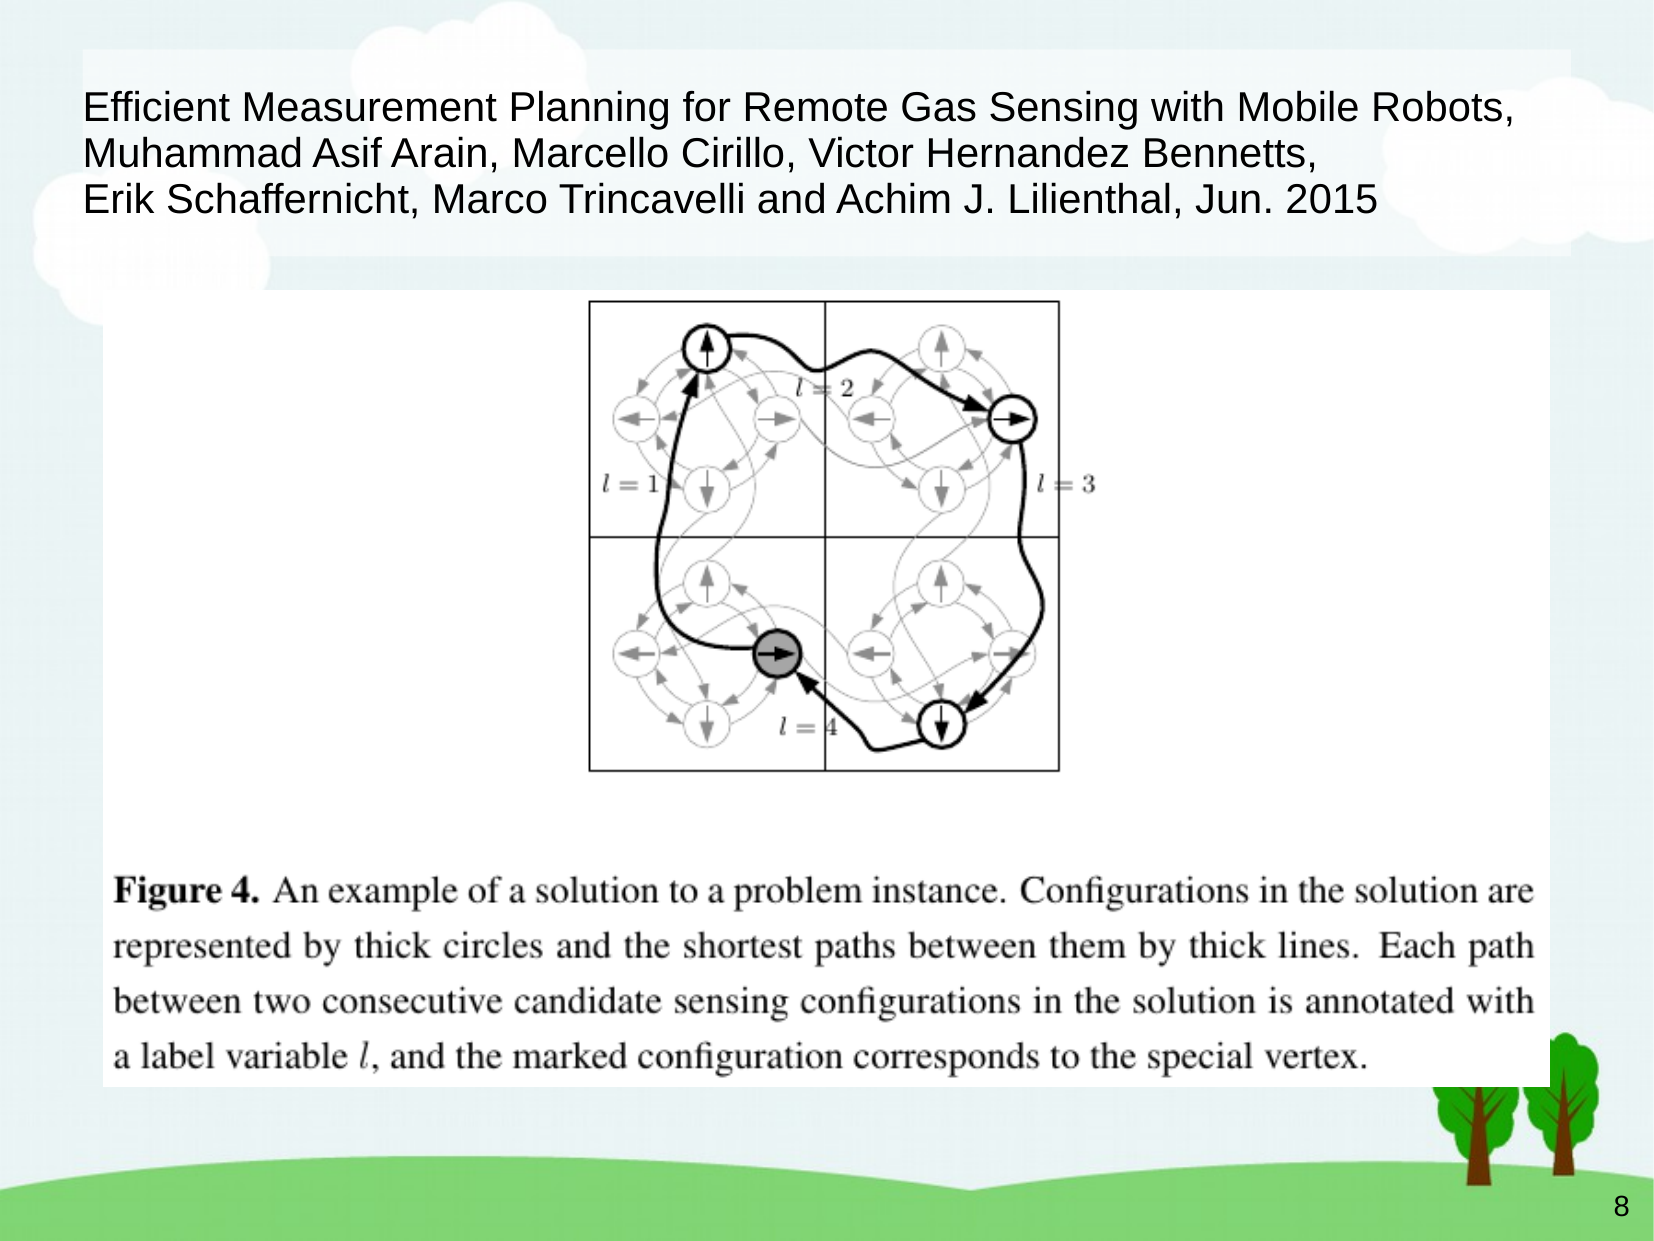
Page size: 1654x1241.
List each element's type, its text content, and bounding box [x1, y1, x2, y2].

picture [0, 0, 1654, 1241]
title Efficient Measurement Planning for Remote Gas Sensing with Mobile Robots, Muhammad Asif Arain, Marcello Cirillo, Victor Hernandez Bennetts, Erik Schaffernicht, Marco Trincavelli and Achim J. Lilienthal, Jun. 2015 [82, 49, 1571, 257]
